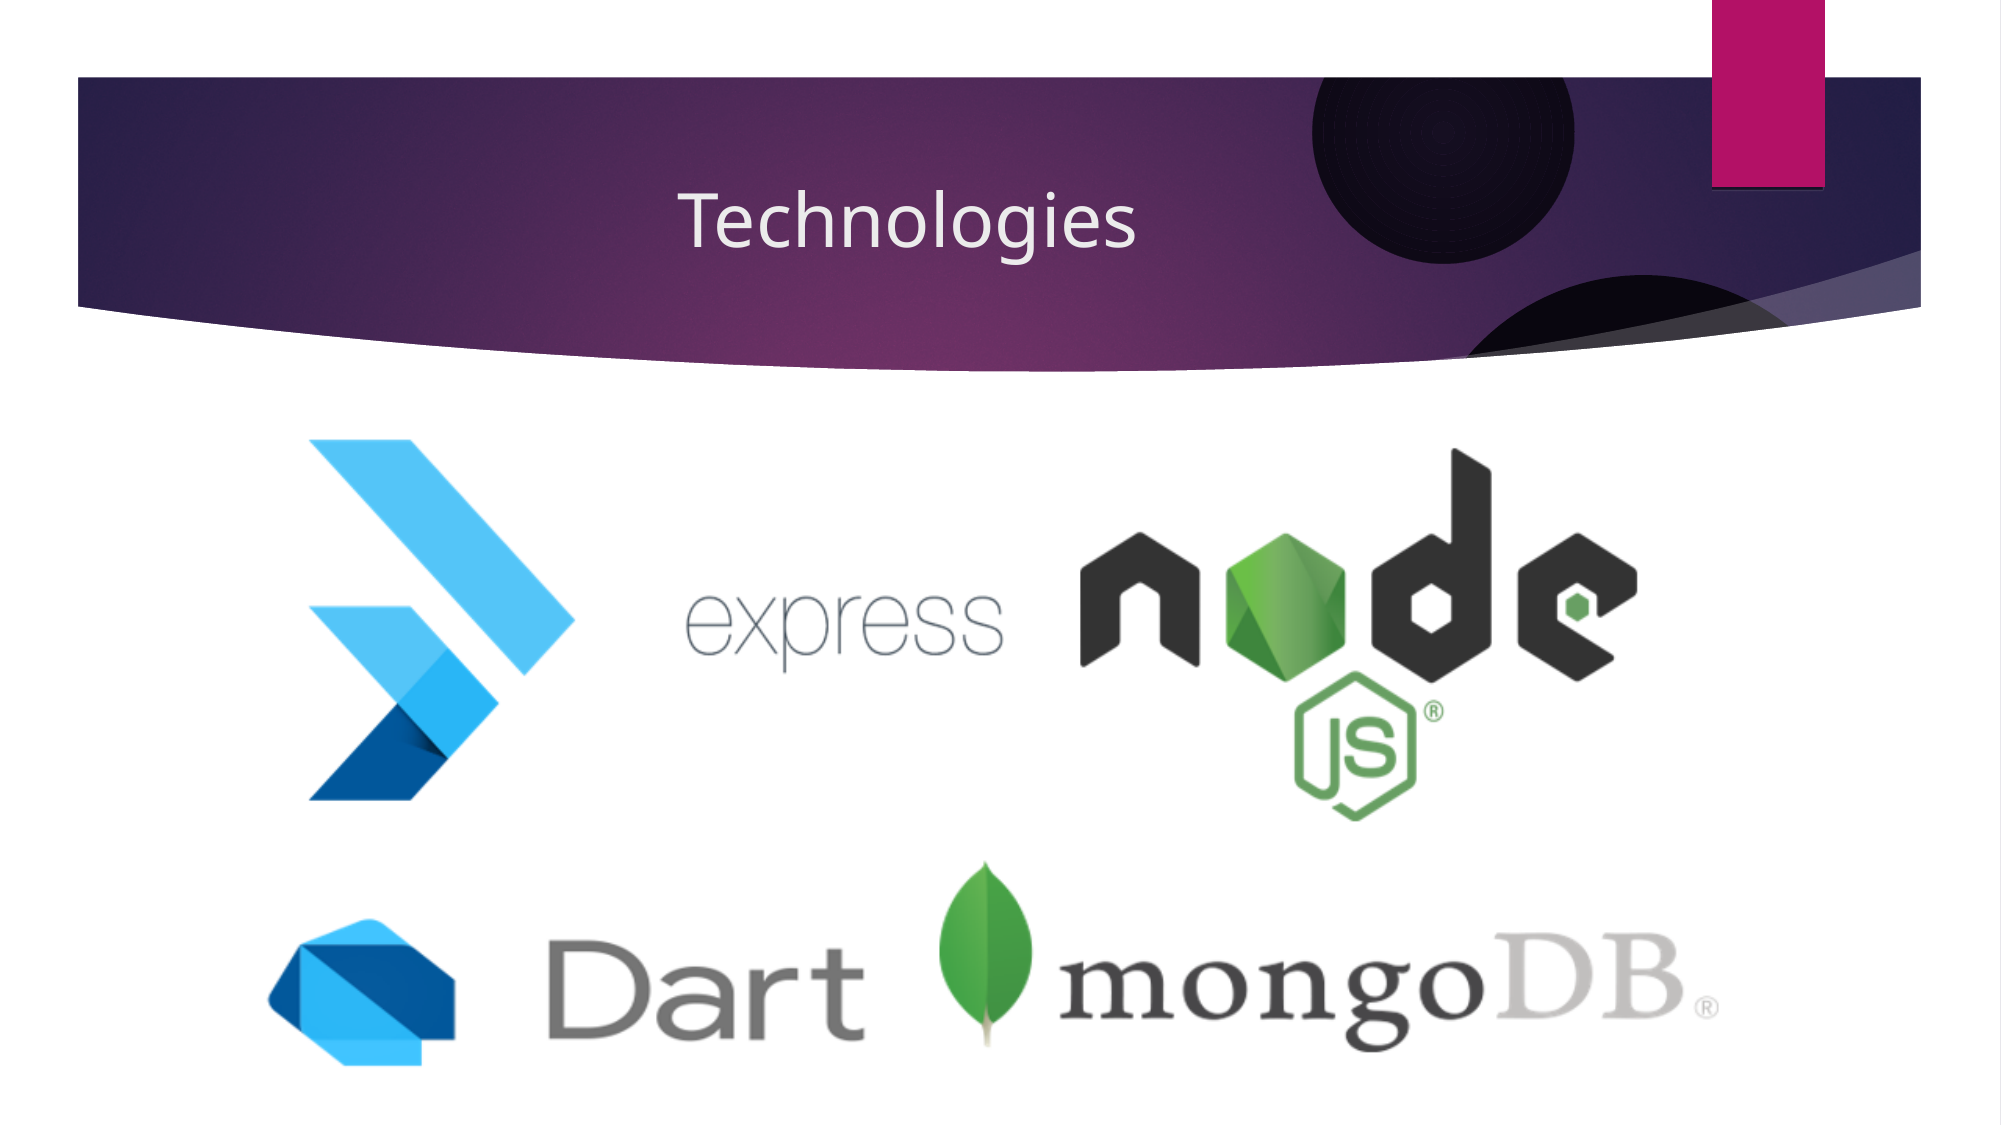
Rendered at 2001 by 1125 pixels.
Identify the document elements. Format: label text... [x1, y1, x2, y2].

picture [264, 399, 1736, 1085]
title Technologies [189, 159, 1627, 276]
